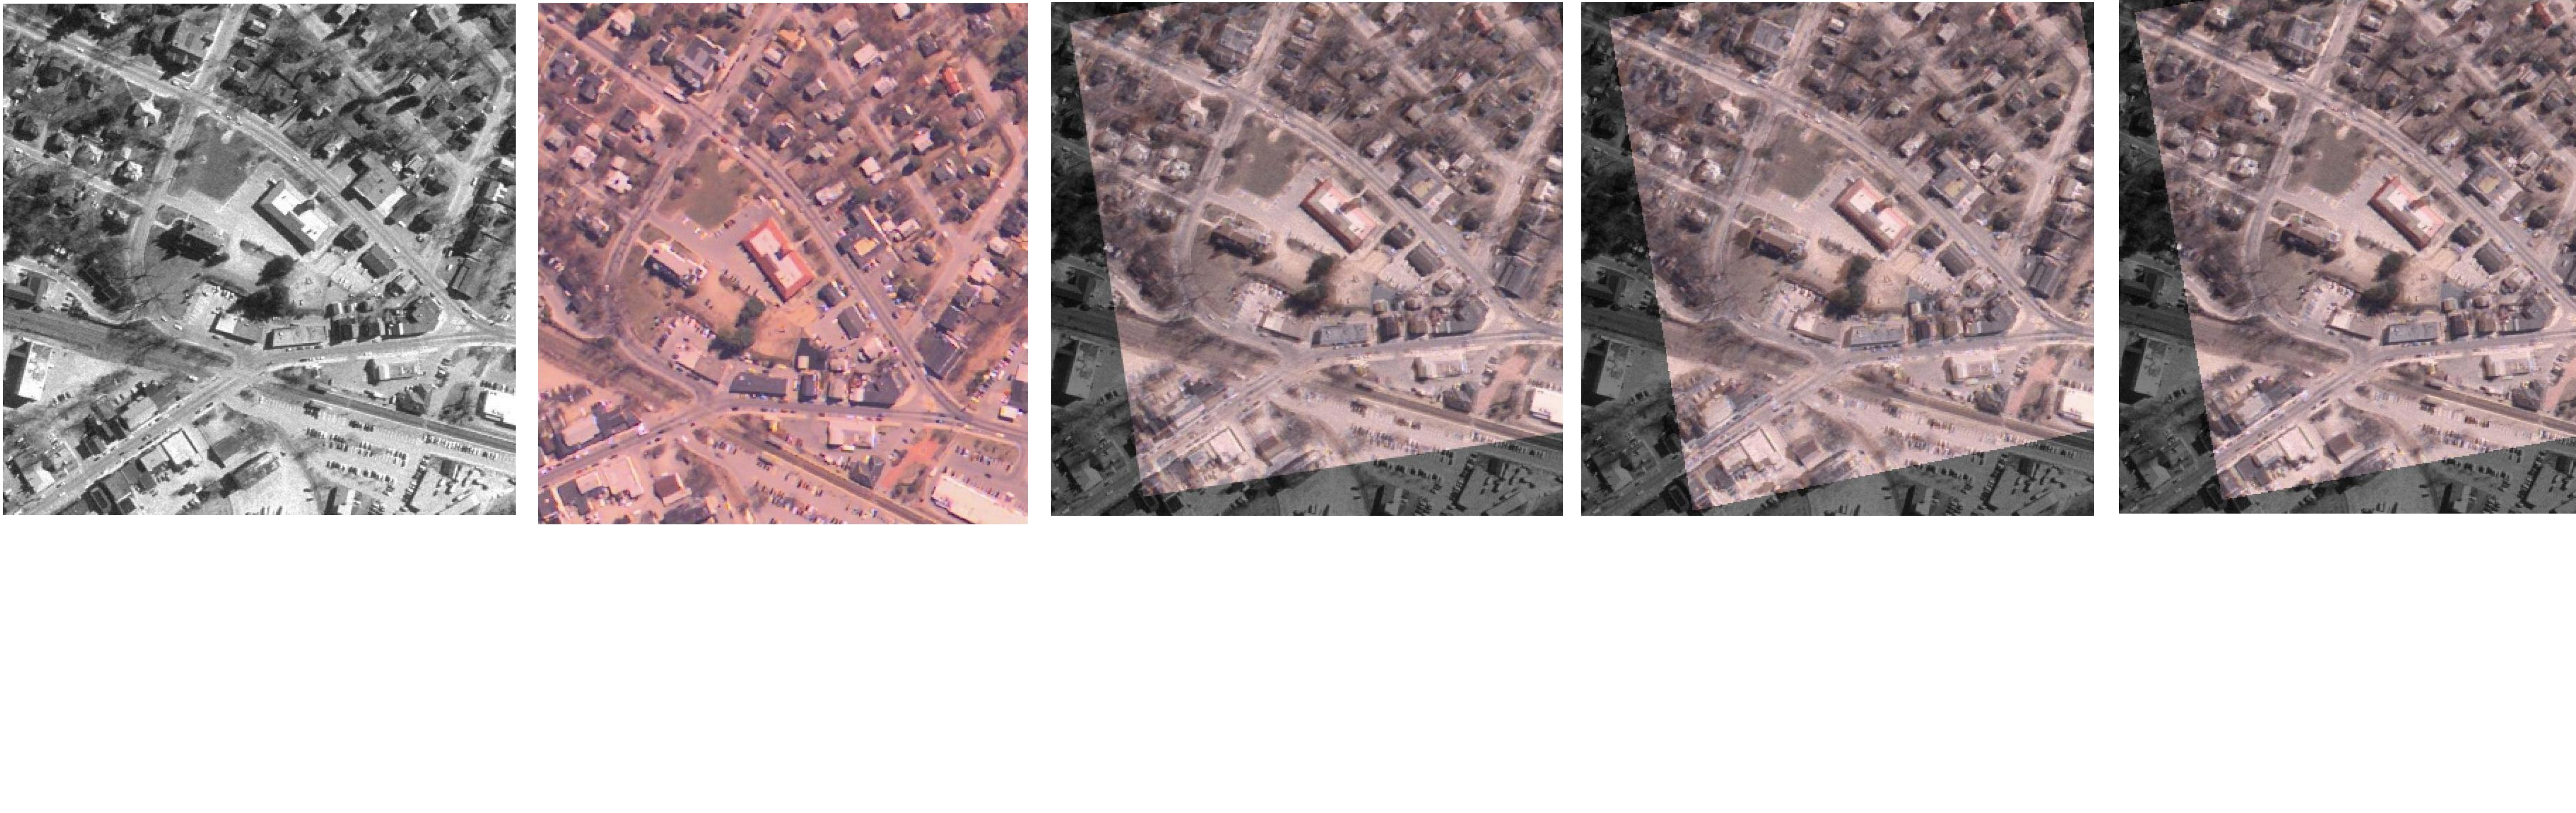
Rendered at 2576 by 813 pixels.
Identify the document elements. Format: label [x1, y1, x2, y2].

picture [2119, 0, 2576, 514]
picture [538, 3, 1028, 524]
picture [1051, 2, 1563, 517]
picture [1581, 2, 2094, 517]
picture [3, 4, 516, 515]
